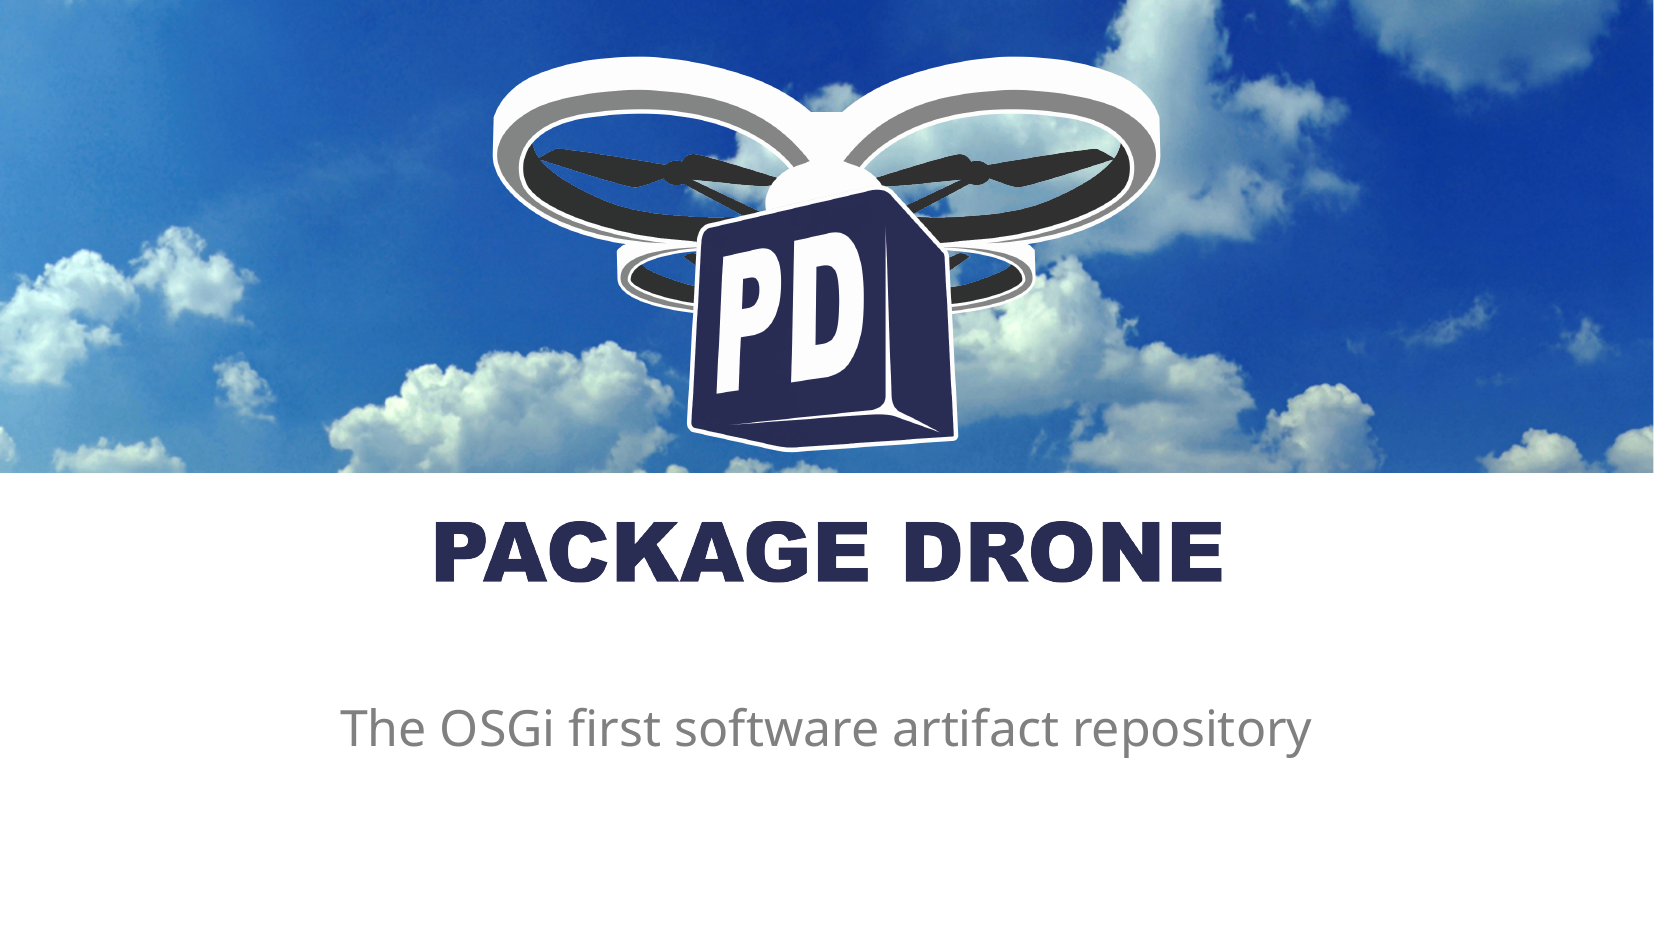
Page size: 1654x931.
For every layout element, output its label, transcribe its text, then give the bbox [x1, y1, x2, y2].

subtitle The OSGi first software artifact repository [82, 698, 1571, 757]
picture [0, 0, 1654, 586]
